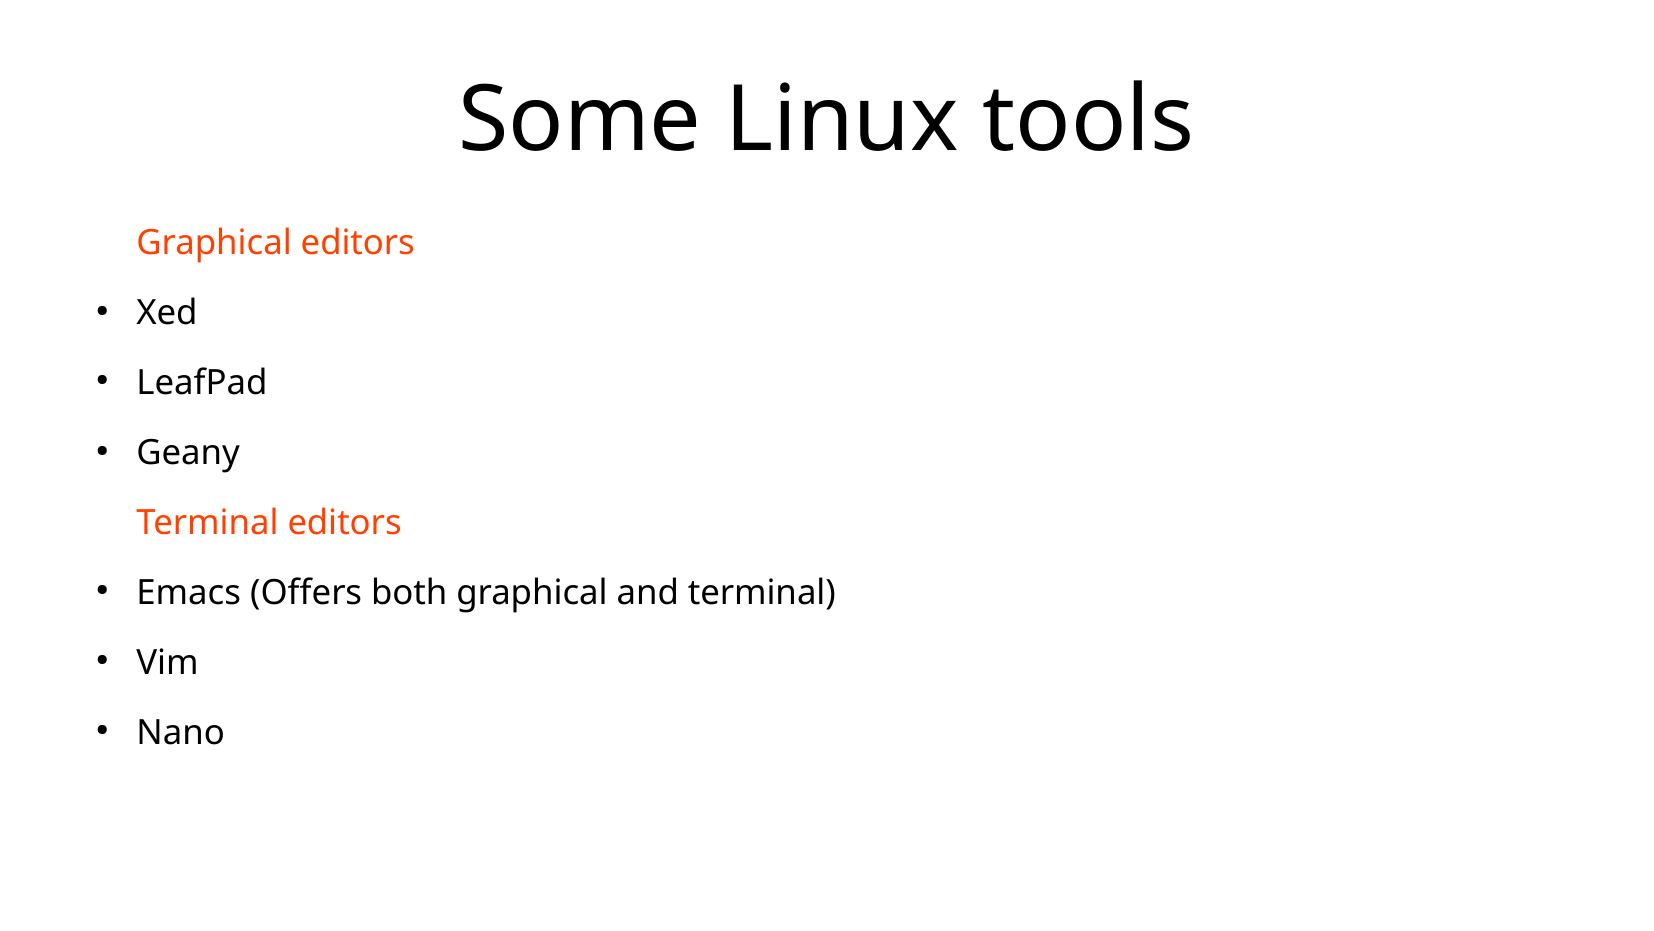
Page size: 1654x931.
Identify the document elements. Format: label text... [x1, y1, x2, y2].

title Some Linux tools [82, 37, 1571, 193]
list Graphical editors Xed LeafPad Geany Terminal editors Emacs (Offers both graphical and terminal) Vim Nano [82, 217, 1571, 758]
